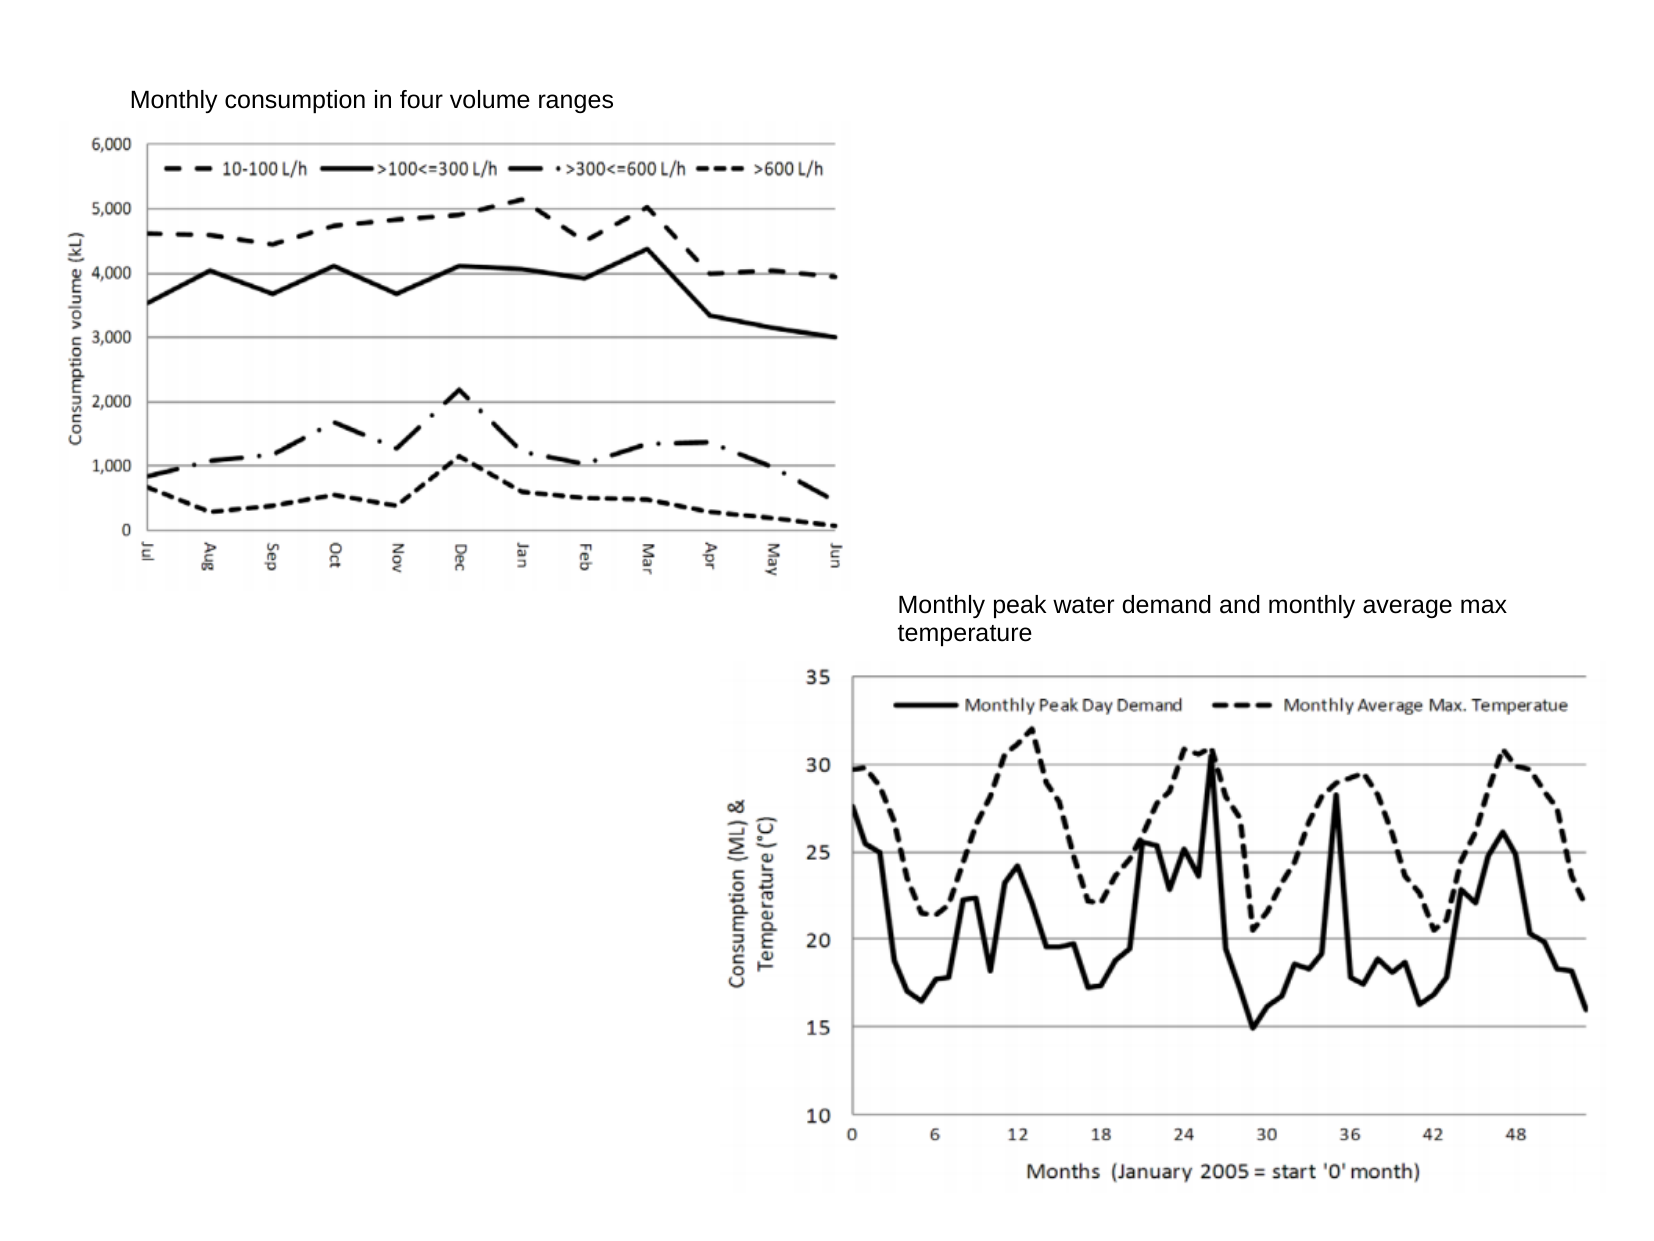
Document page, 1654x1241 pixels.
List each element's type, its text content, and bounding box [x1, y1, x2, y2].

picture [720, 661, 1607, 1193]
title Monthly peak water demand and monthly average max temperature [897, 566, 1571, 661]
picture [59, 121, 851, 591]
title Monthly consumption in four volume ranges [129, 47, 922, 152]
